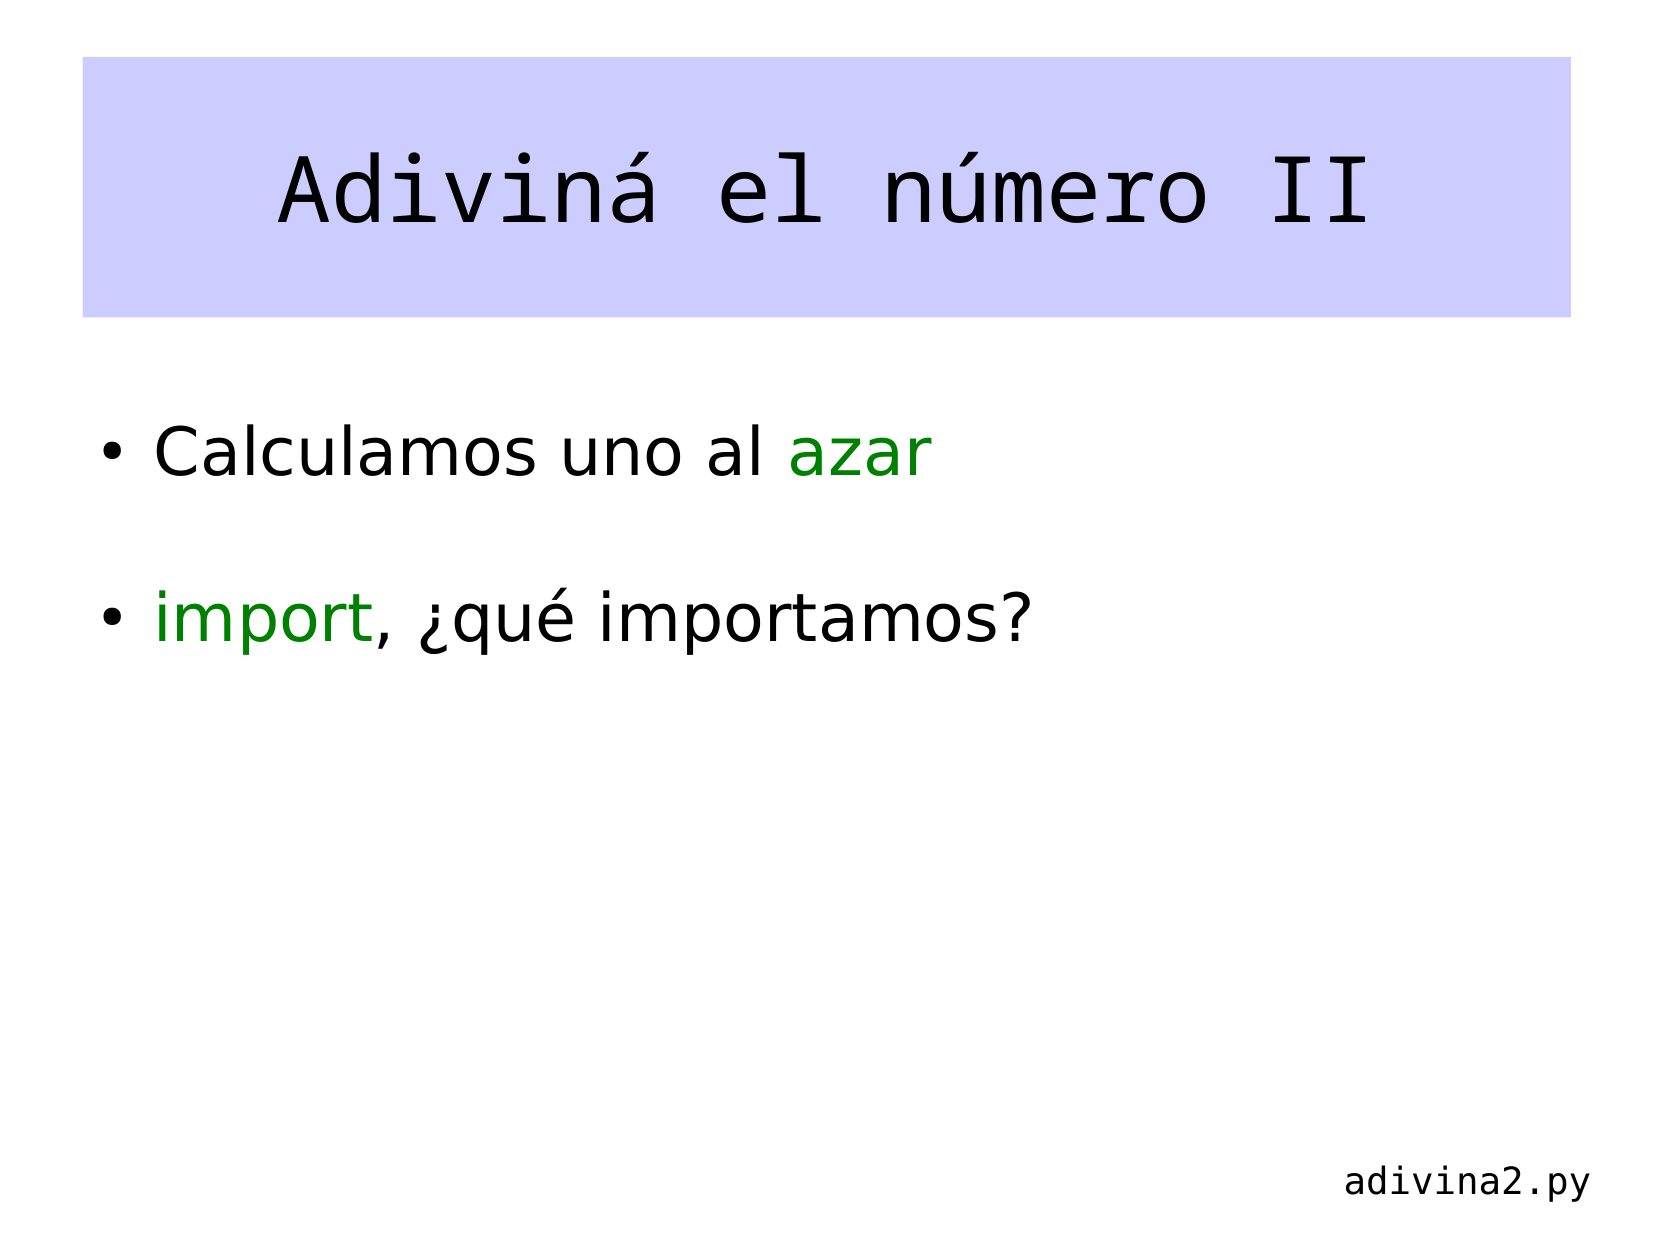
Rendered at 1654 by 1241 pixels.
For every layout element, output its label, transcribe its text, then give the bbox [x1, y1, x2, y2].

list Calculamos uno al azar import, ¿qué importamos? [82, 413, 1571, 1232]
text_box adivina2.py [1328, 1152, 1607, 1211]
title Adiviná el número II [82, 56, 1571, 318]
